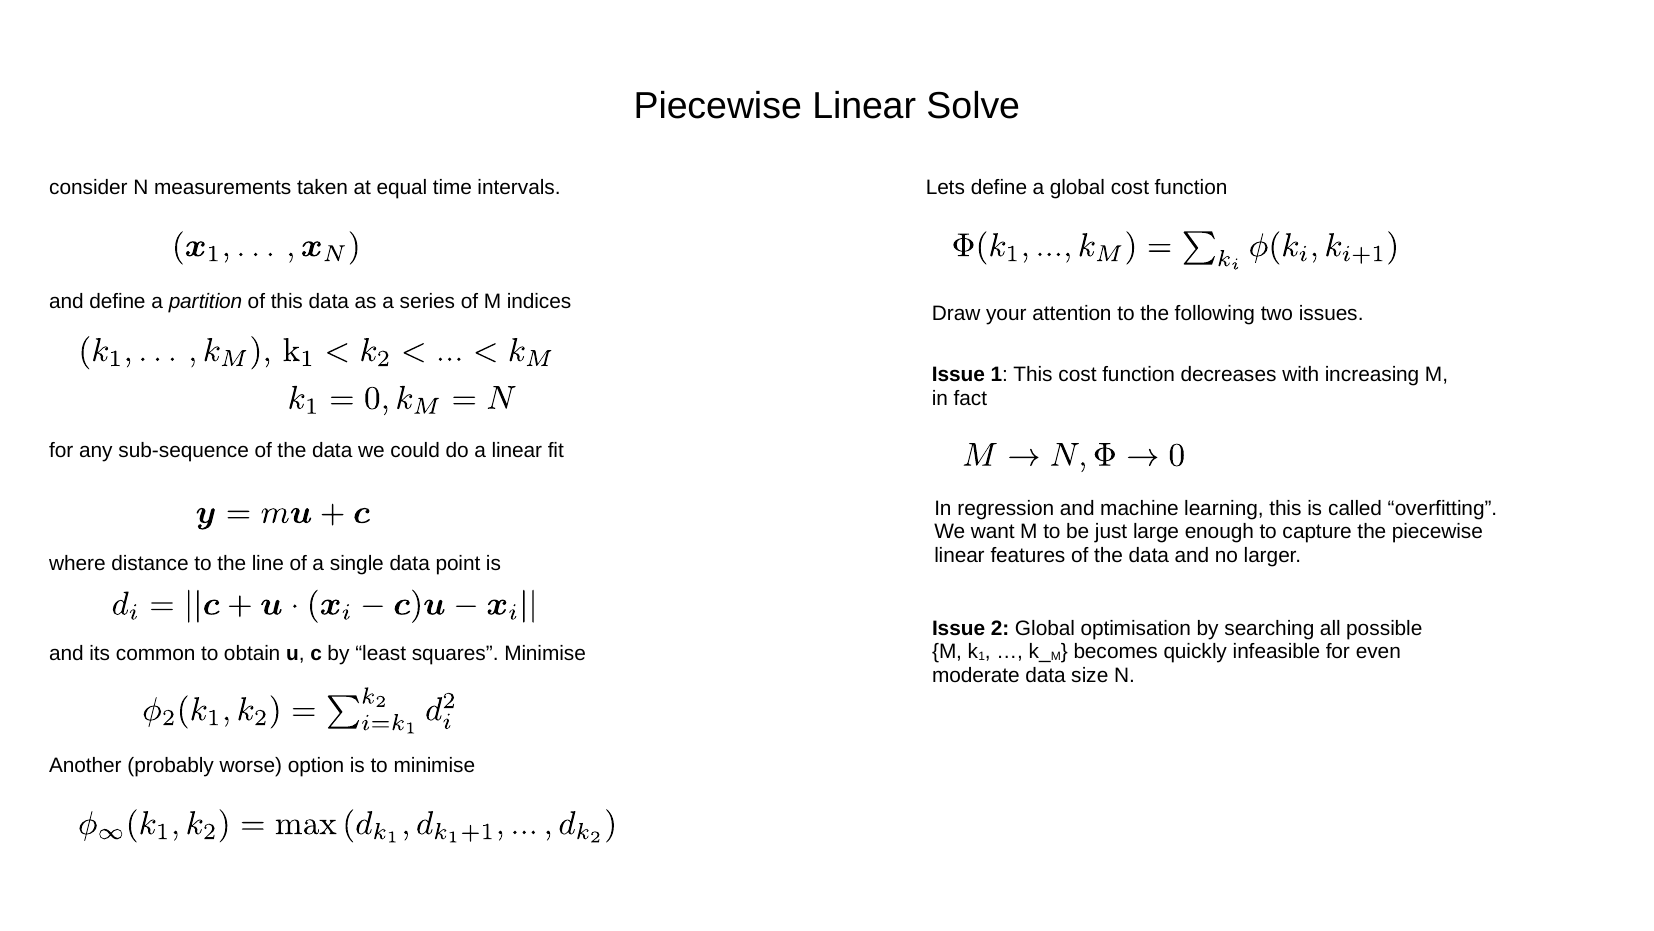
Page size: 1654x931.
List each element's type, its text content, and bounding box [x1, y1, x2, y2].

picture [140, 686, 456, 735]
text_box consider N measurements taken at equal time intervals. [34, 168, 590, 231]
text_box Draw your attention to the following two issues. [917, 294, 1472, 356]
text_box and its common to obtain u, c by “least squares”. Minimise [34, 634, 607, 696]
text_box Issue 1: This cost function decreases with increasing M, in fact [917, 356, 1472, 417]
title Piecewise Linear Solve [82, 45, 1571, 165]
text_box In regression and machine learning, this is called “overfitting”. We want M to be just large enough to capture the piecewise linear features of the data and no larger. [919, 489, 1534, 575]
picture [960, 441, 1186, 474]
text_box where distance to the line of a single data point is [34, 544, 607, 607]
picture [110, 607, 535, 625]
picture [76, 808, 616, 844]
text_box Issue 2: Global optimisation by searching all possible {M, k1, …, k_M} becomes quickly infeasible for even moderate data size N. [917, 609, 1473, 695]
text_box and define a partition of this data as a series of M indices [34, 282, 607, 345]
picture [950, 230, 1398, 271]
picture [170, 231, 359, 266]
picture [286, 384, 517, 417]
text_box Another (probably worse) option is to minimise [34, 746, 607, 808]
picture [77, 334, 553, 371]
text_box for any sub-sequence of the data we could do a linear fit [34, 431, 607, 493]
text_box Lets define a global cost function [911, 168, 1466, 231]
picture [195, 503, 370, 530]
